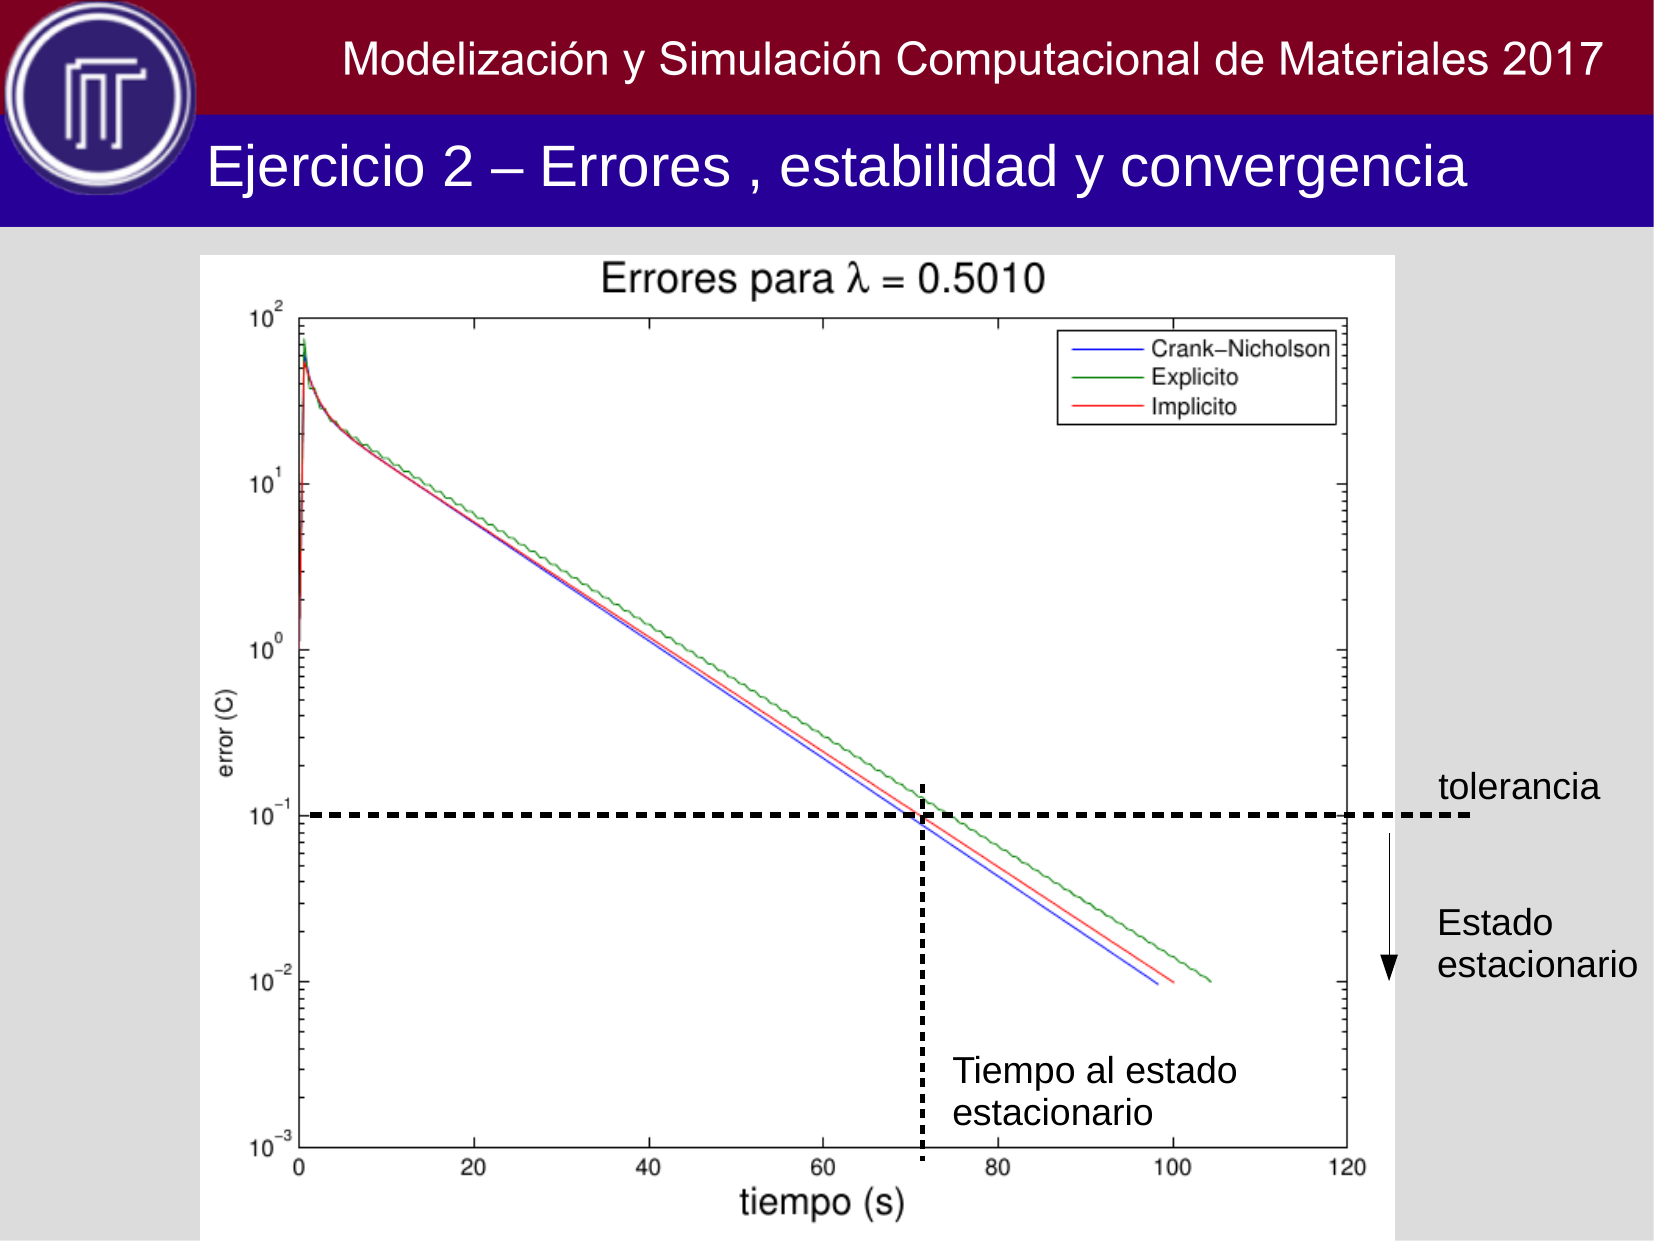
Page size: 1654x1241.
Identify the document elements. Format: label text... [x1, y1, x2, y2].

text_box Estado estacionario [1422, 893, 1654, 993]
text_box tolerancia [1423, 757, 1616, 815]
text_box Tiempo al estado estacionario [937, 1041, 1265, 1141]
text_box Ejercicio 2 – Errores , estabilidad y convergencia [191, 126, 1508, 207]
picture [0, 0, 1654, 1241]
